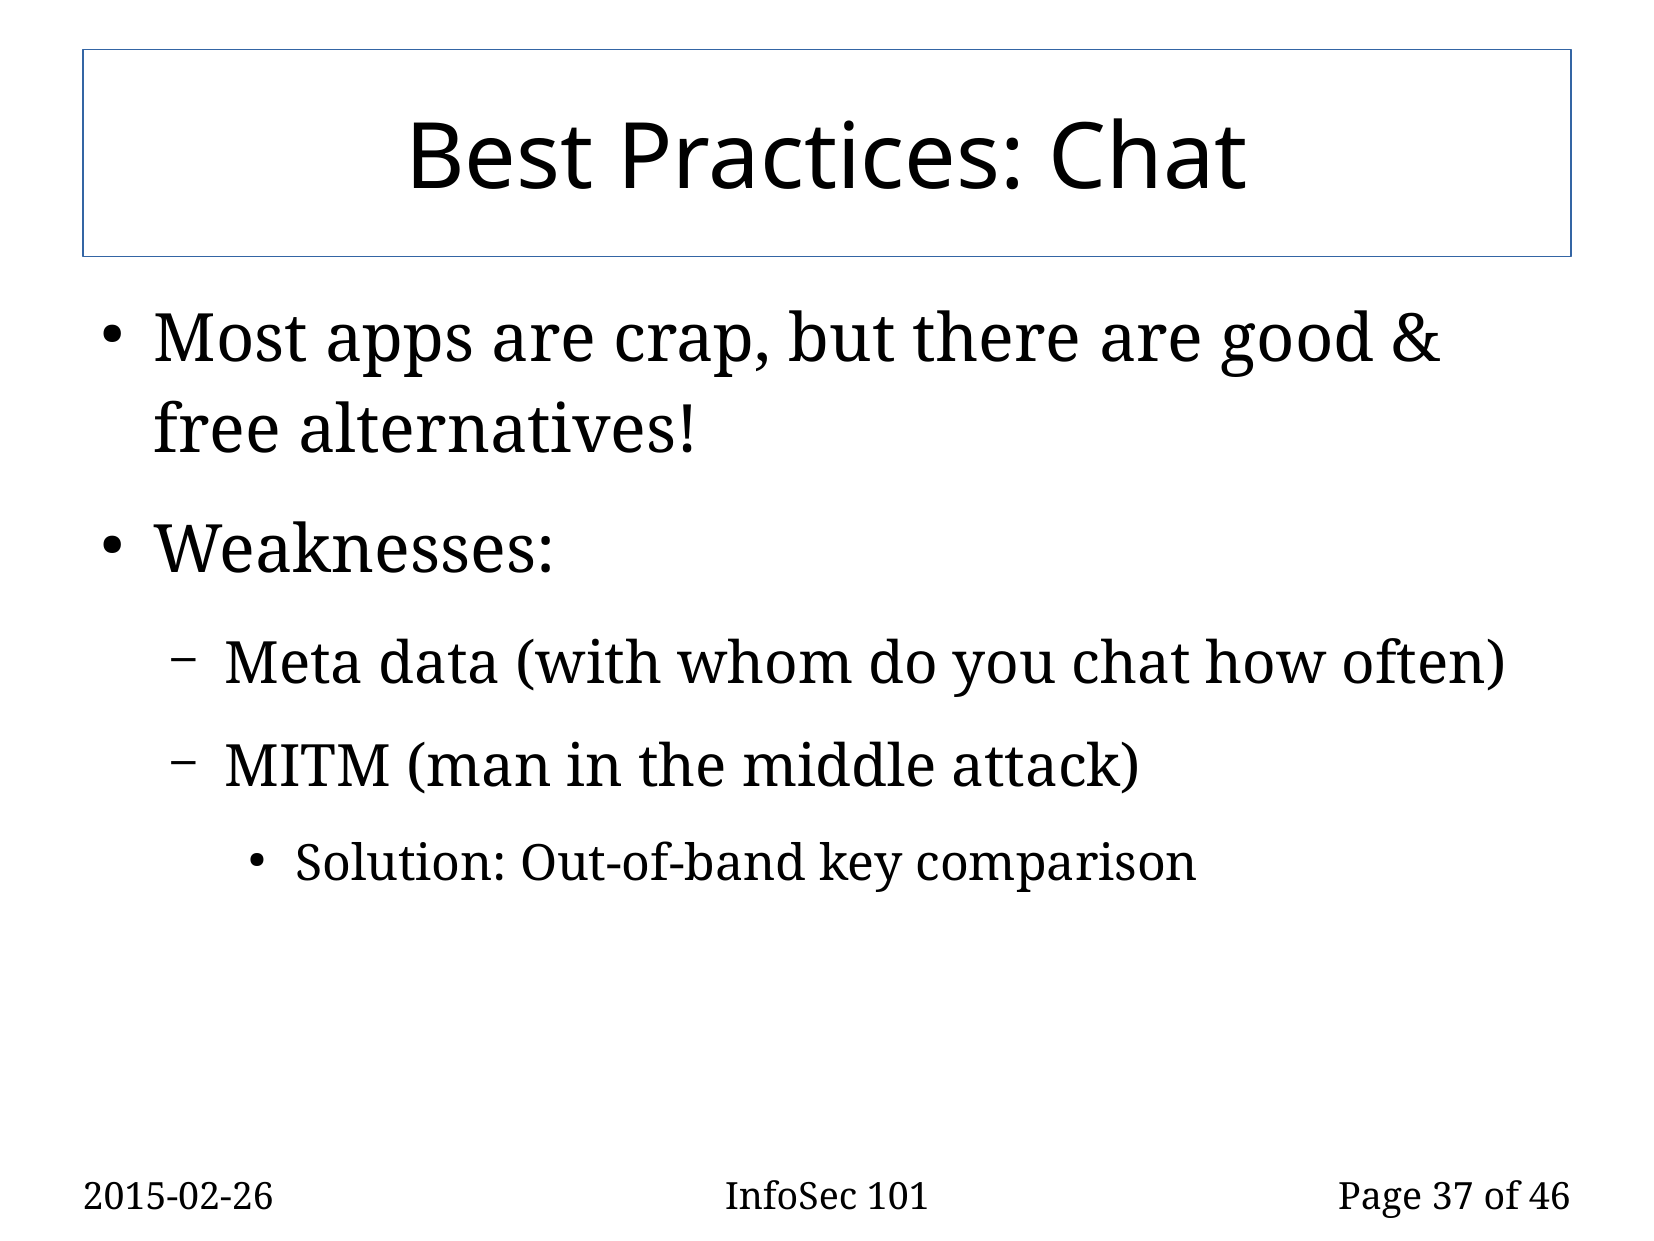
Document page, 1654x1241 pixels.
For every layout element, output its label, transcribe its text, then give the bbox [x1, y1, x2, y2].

list Most apps are crap, but there are good & free alternatives! Weaknesses: Meta data (with whom do you chat how often) MITM (man in the middle attack) Solution: Out-of-band key comparison [82, 290, 1571, 1126]
title Best Practices: Chat [82, 49, 1571, 257]
